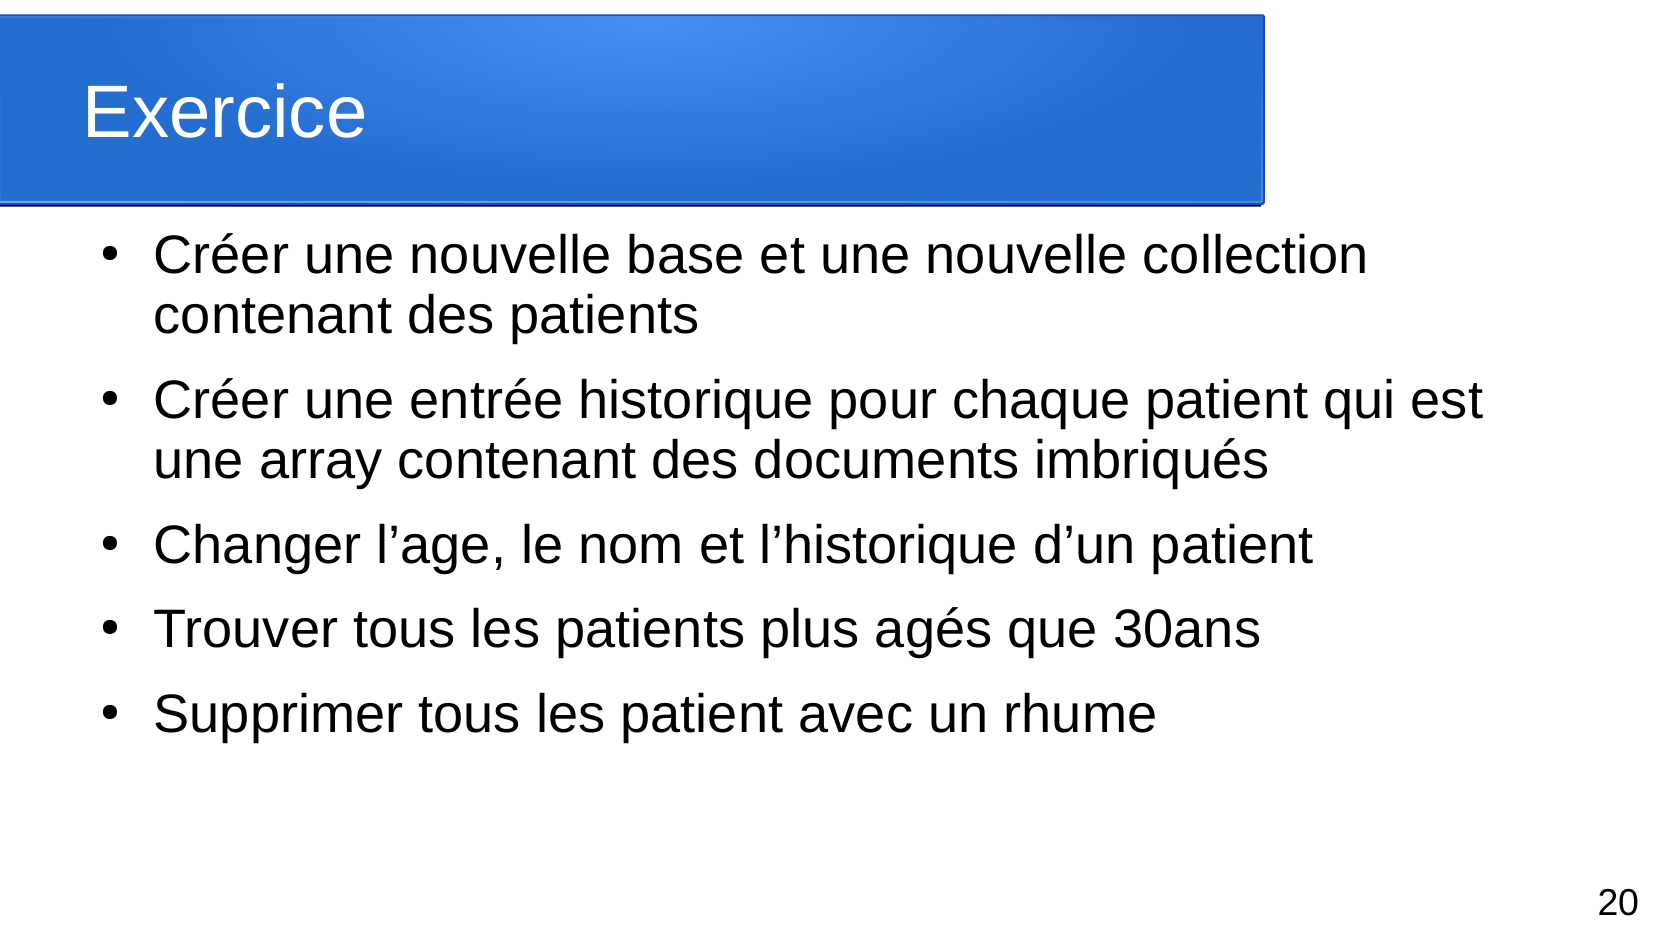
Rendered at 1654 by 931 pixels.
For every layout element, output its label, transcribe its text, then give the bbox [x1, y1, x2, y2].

text_box 20 [1582, 874, 1654, 931]
title Exercice [82, 35, 1235, 189]
list Créer une nouvelle base et une nouvelle collection contenant des patients Créer une entrée historique pour chaque patient qui est une array contenant des documents imbriqués Changer l’age, le nom et l’historique d’un patient Trouver tous les patients plus agés que 30ans Supprimer tous les patient avec un rhume [82, 224, 1571, 764]
